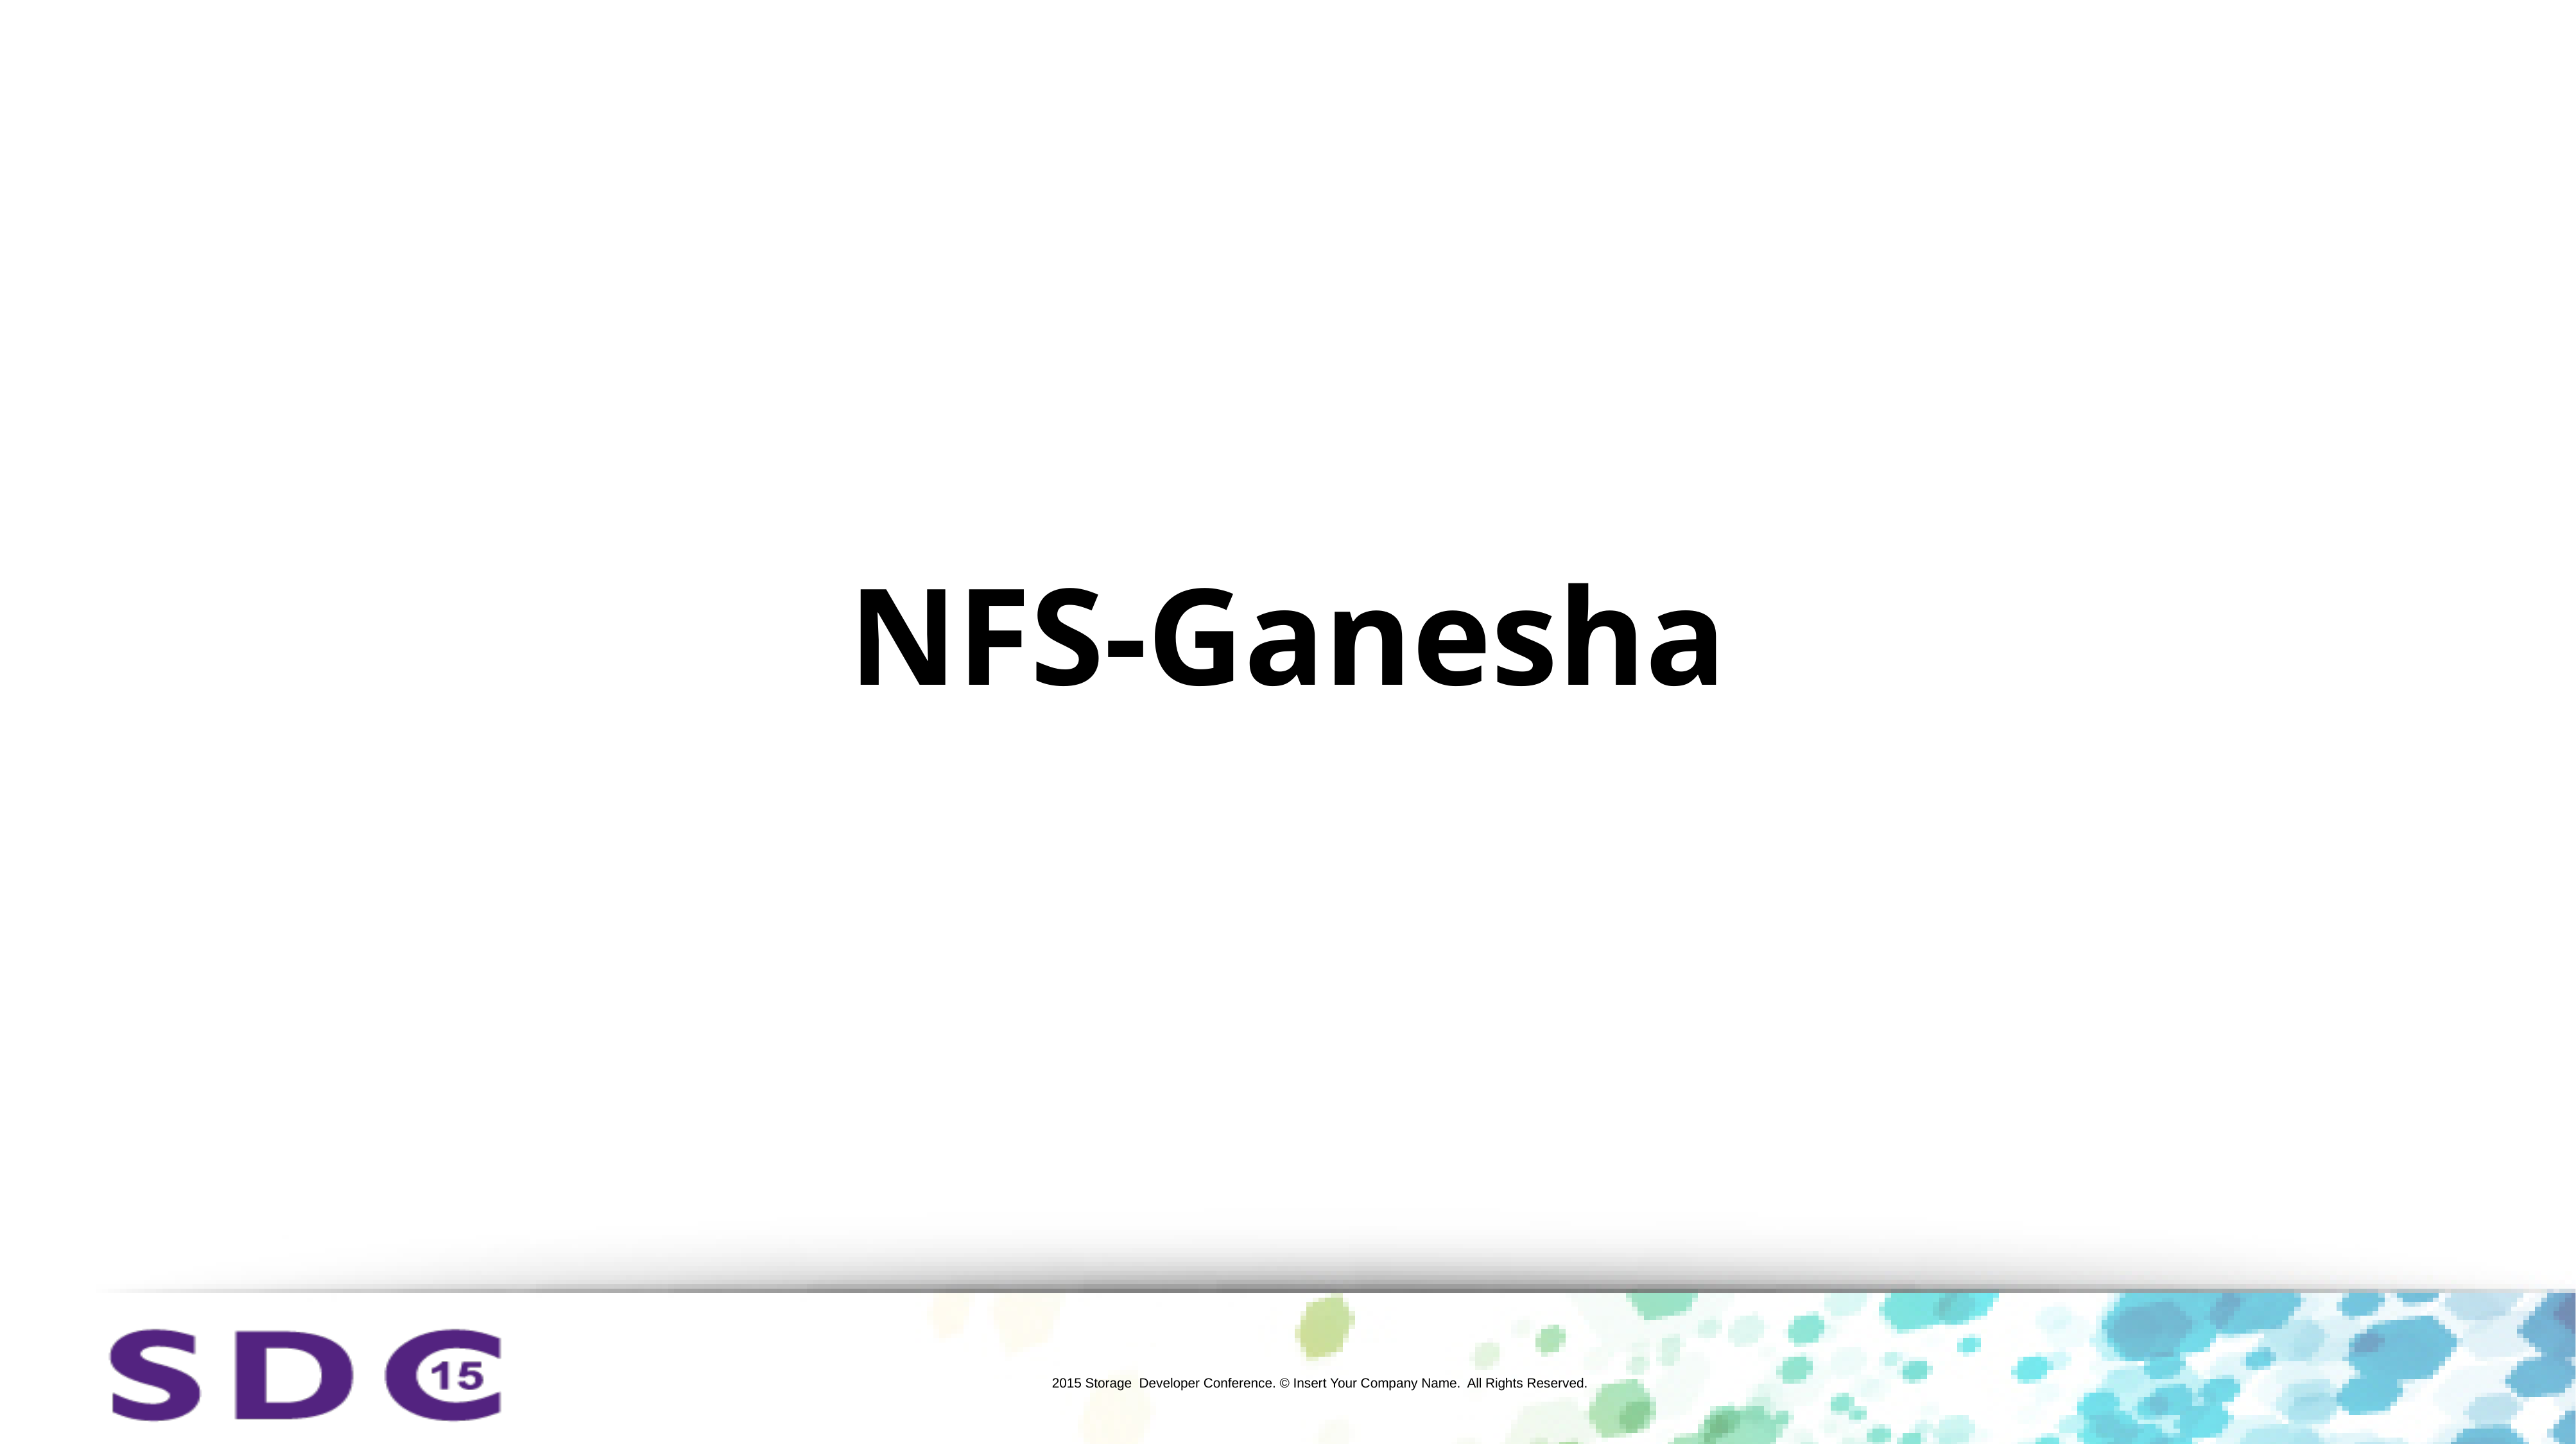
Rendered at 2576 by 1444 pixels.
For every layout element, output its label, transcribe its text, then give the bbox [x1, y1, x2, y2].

picture [0, 994, 2576, 1444]
title NFS-Ganesha [128, 0, 2447, 731]
